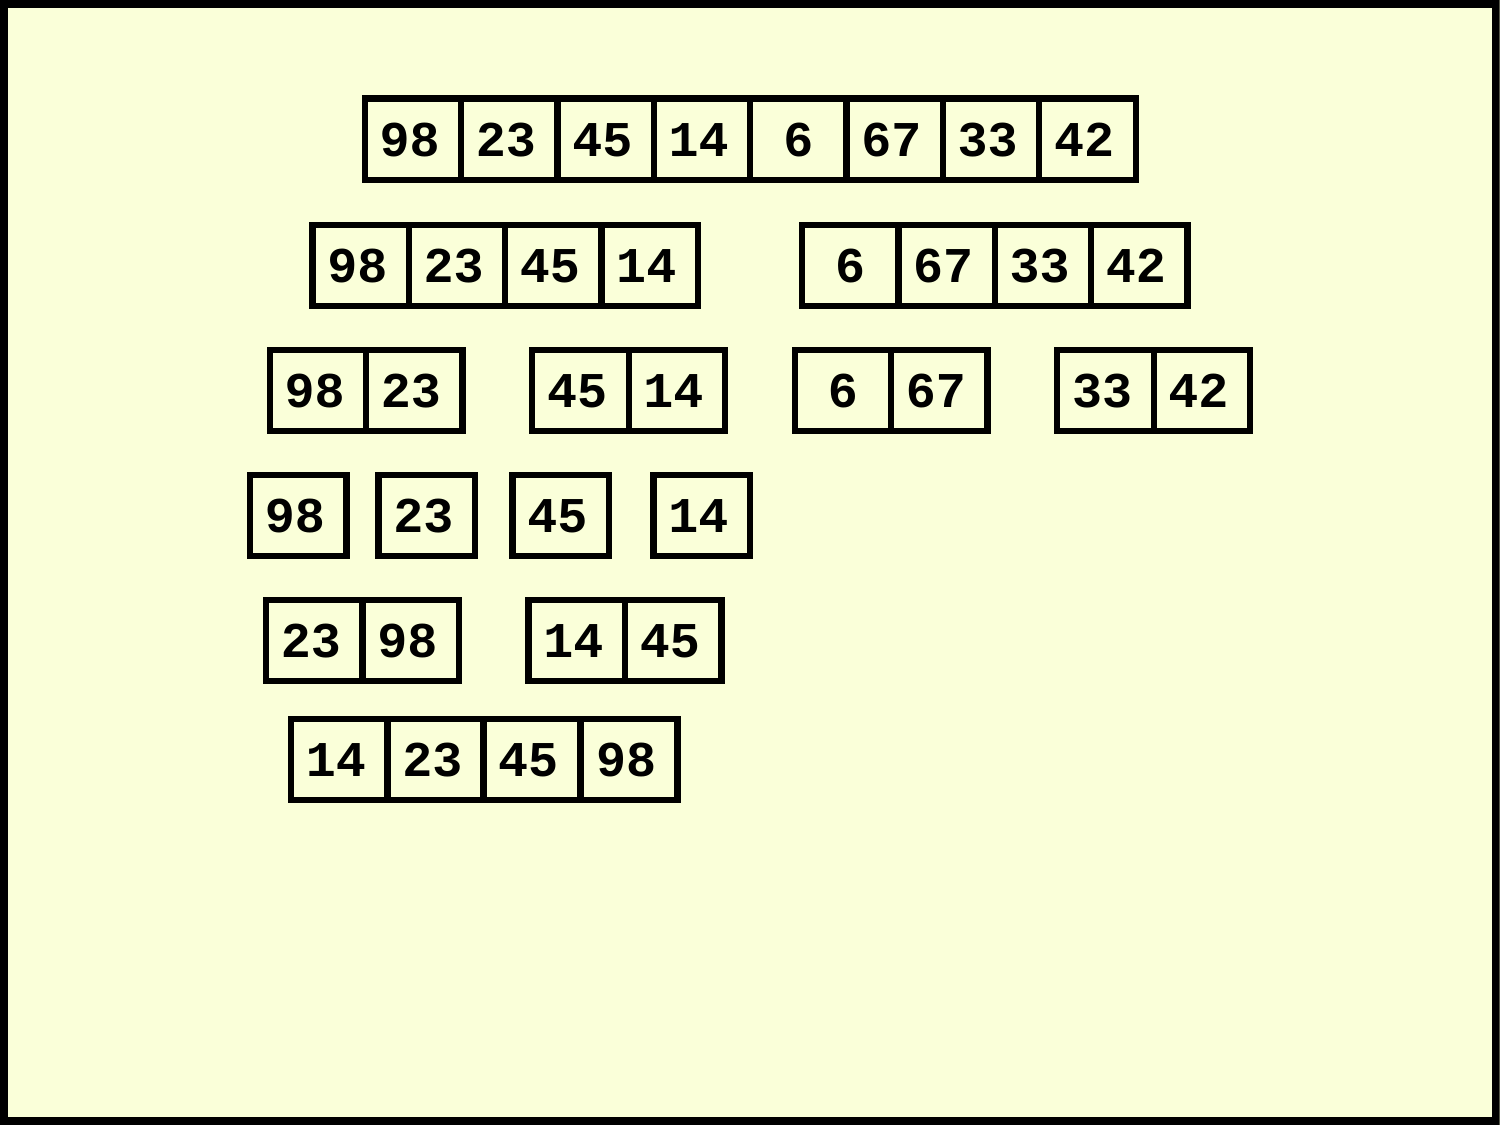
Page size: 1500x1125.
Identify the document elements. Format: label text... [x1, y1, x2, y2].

text_box 14 [528, 600, 625, 682]
text_box 33 [1057, 350, 1153, 432]
text_box 98 [312, 224, 409, 307]
text_box 67 [847, 98, 942, 180]
text_box 23 [378, 474, 475, 557]
text_box 45 [483, 718, 580, 801]
text_box 67 [892, 350, 988, 432]
text_box 45 [532, 350, 628, 432]
text_box 33 [942, 98, 1039, 180]
text_box 98 [269, 350, 367, 432]
text_box 23 [462, 98, 558, 180]
text_box 23 [266, 600, 362, 682]
text_box 6 [750, 98, 847, 180]
text_box 67 [899, 224, 994, 307]
text_box 98 [364, 98, 462, 180]
text_box 98 [581, 718, 678, 801]
text_box 14 [653, 474, 751, 557]
text_box 98 [249, 474, 347, 557]
text_box 14 [653, 98, 750, 180]
text_box 45 [558, 98, 653, 180]
text_box 23 [367, 350, 463, 432]
text_box 33 [994, 224, 1091, 307]
text_box 14 [601, 224, 698, 307]
text_box 45 [625, 600, 722, 682]
text_box 6 [802, 224, 899, 307]
text_box 23 [387, 718, 483, 801]
text_box 6 [794, 350, 892, 432]
text_box 45 [512, 474, 609, 557]
text_box 42 [1153, 350, 1251, 432]
text_box 98 [362, 600, 459, 682]
text_box 14 [628, 350, 726, 432]
text_box 42 [1039, 98, 1136, 180]
text_box 42 [1091, 224, 1188, 307]
text_box 45 [506, 224, 601, 307]
text_box 23 [409, 224, 506, 307]
text_box 14 [291, 718, 387, 801]
